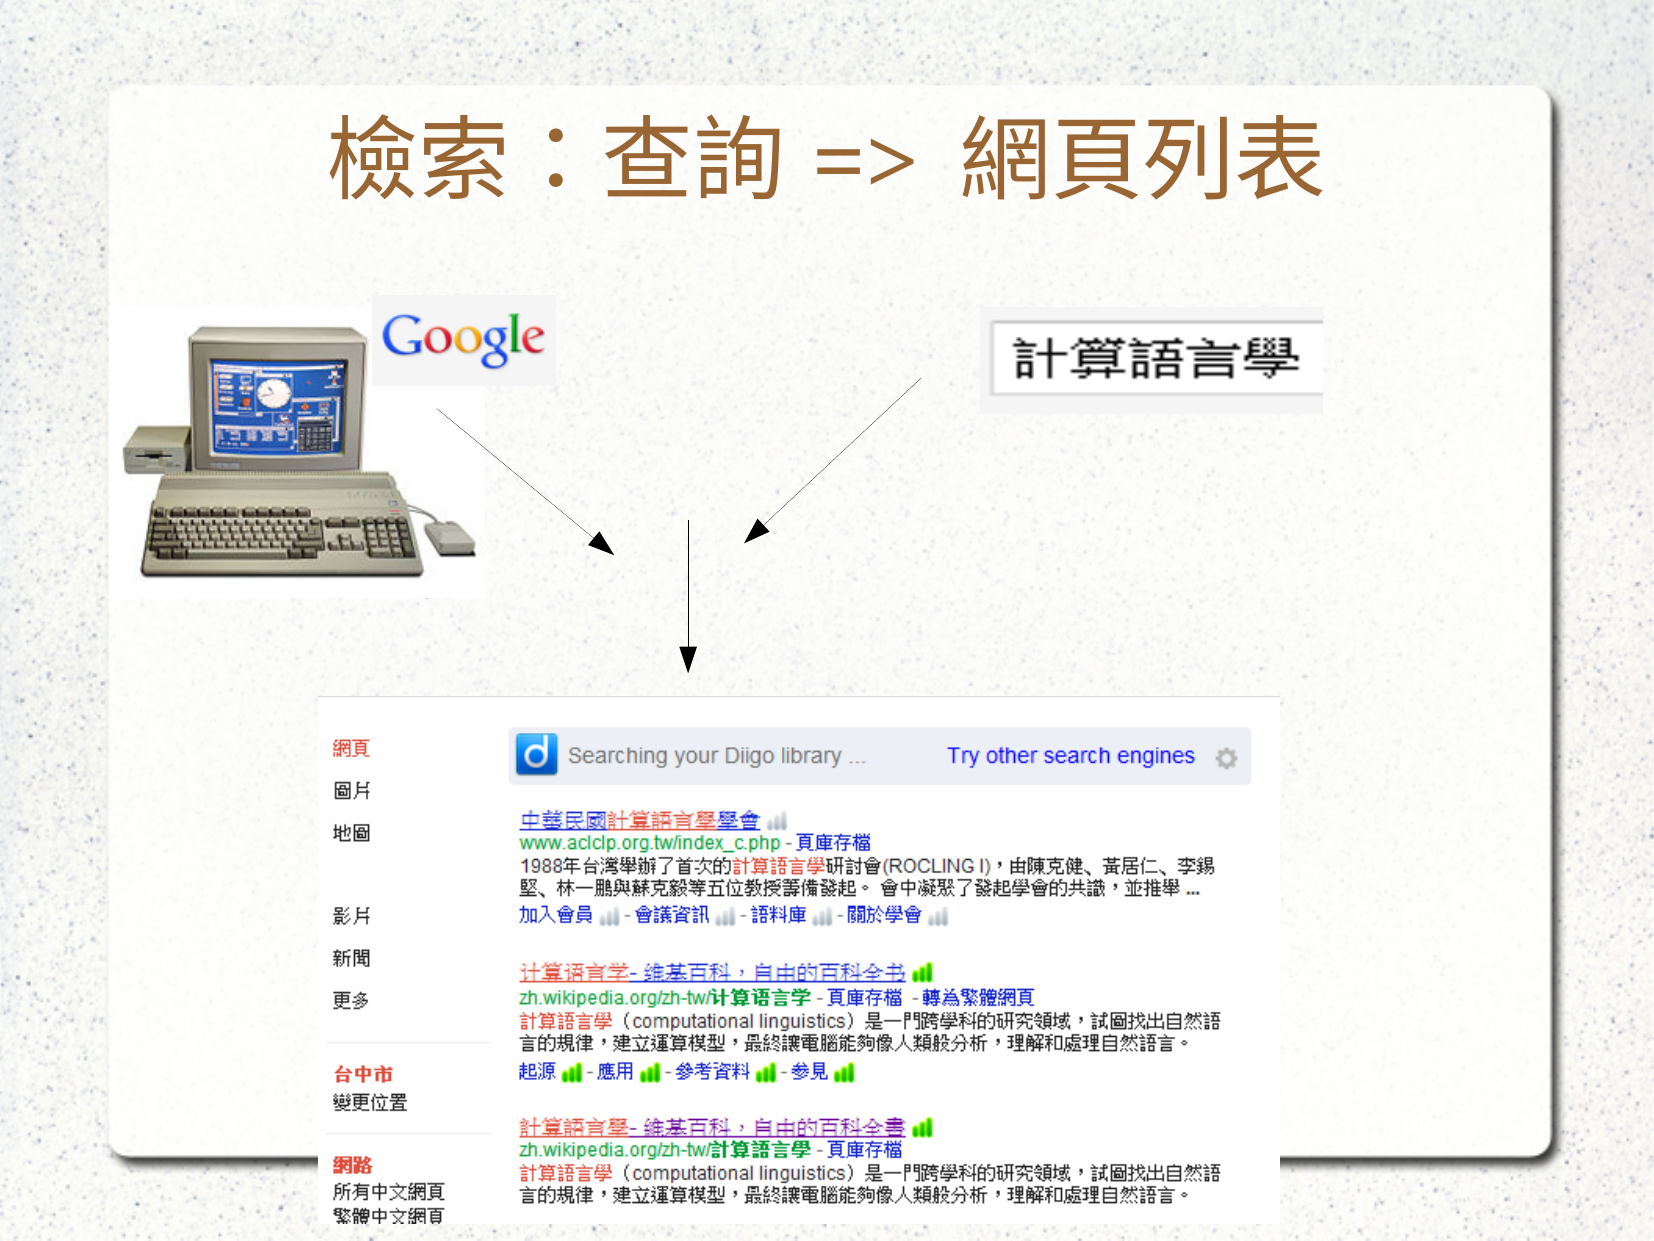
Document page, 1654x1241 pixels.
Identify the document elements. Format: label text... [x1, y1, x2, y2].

picture [0, 0, 1654, 1241]
title 檢索：查詢=> 網頁列表 [82, 49, 1571, 257]
